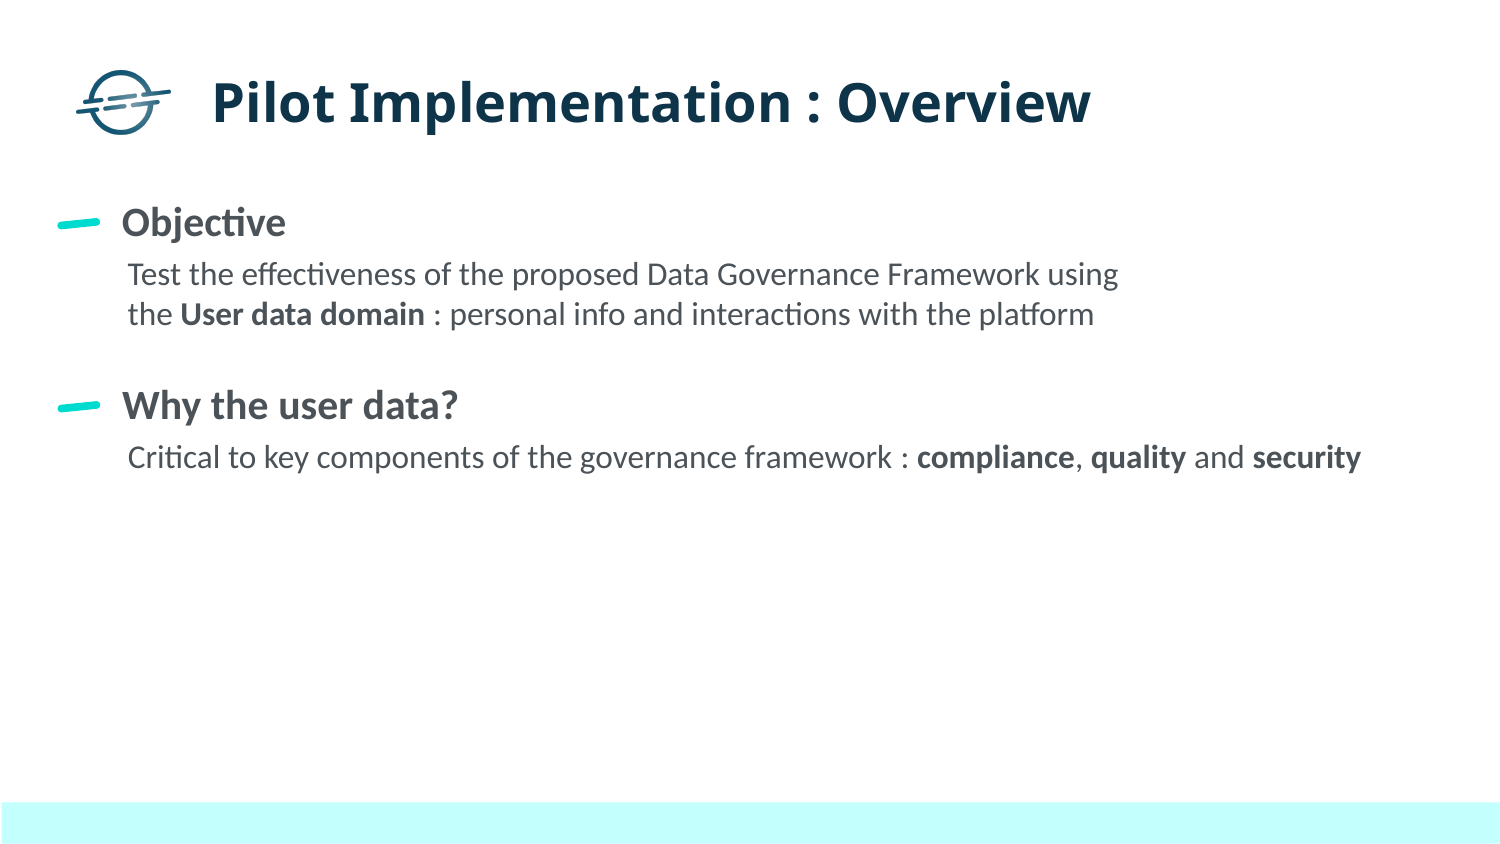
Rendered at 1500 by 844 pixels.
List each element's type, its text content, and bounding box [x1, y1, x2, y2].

text_box [57, 218, 101, 230]
title Why the user data? [107, 363, 671, 444]
picture [76, 70, 171, 135]
title Pilot Implementation : Overview [196, 53, 1181, 155]
title Objective [106, 180, 671, 261]
text_box [57, 401, 101, 413]
title Test the effectiveness of the proposed Data Governance Framework using the User data domain : personal info and interactions with the platform [112, 237, 1167, 346]
text_box [1, 802, 1500, 844]
title Critical to key components of the governance framework : compliance, quality and security [112, 420, 1440, 503]
